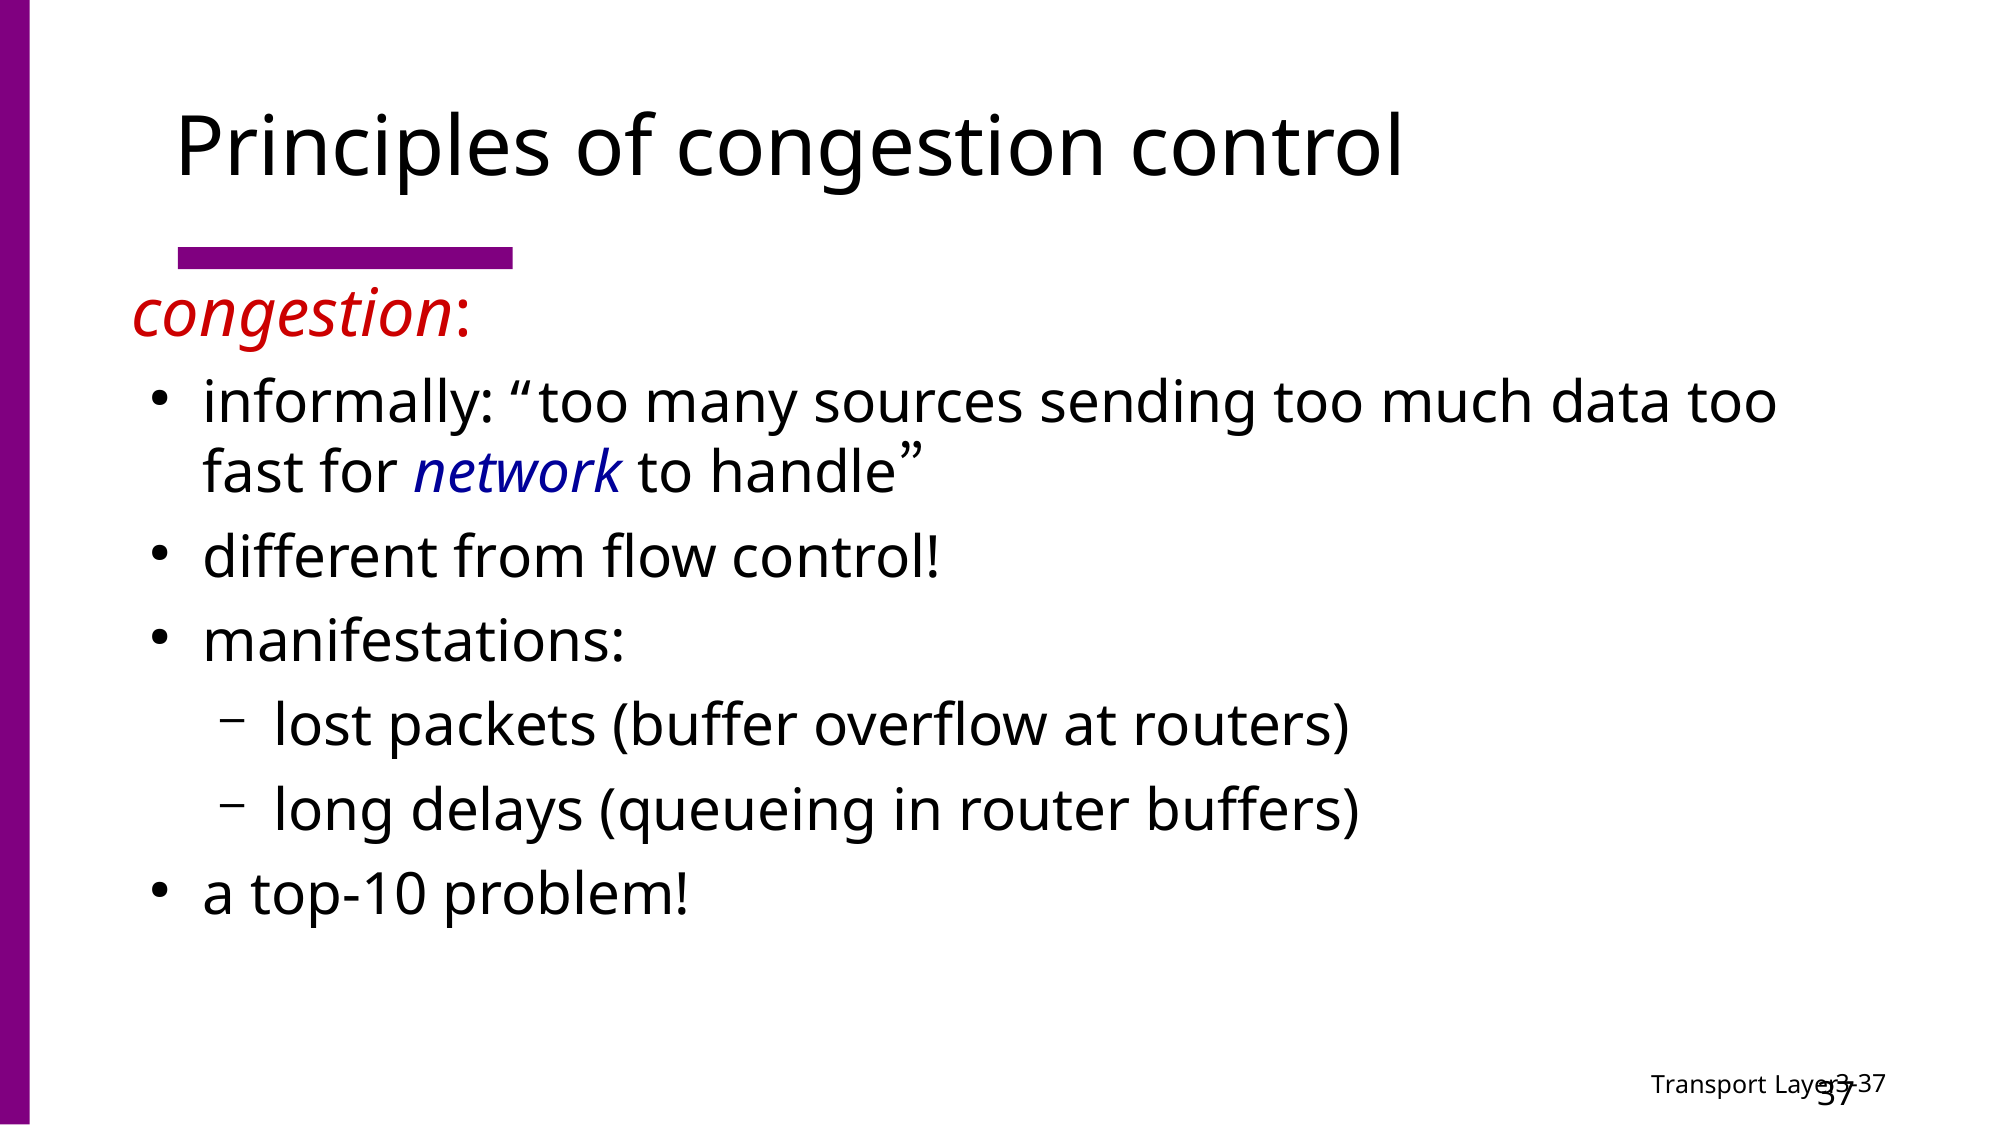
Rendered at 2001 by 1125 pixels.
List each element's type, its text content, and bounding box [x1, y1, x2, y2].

text_box 3-<number> [1820, 1060, 1969, 1106]
list congestion: informally: “too many sources sending too much data too fast for network to handle” different from flow control! manifestations: lost packets (buffer overflow at routers) long delays (queueing in router buffers) a top-10 problem! [116, 262, 1815, 1026]
text_box Transport Layer [1219, 1057, 1854, 1105]
title Principles of congestion control [123, 57, 1824, 227]
